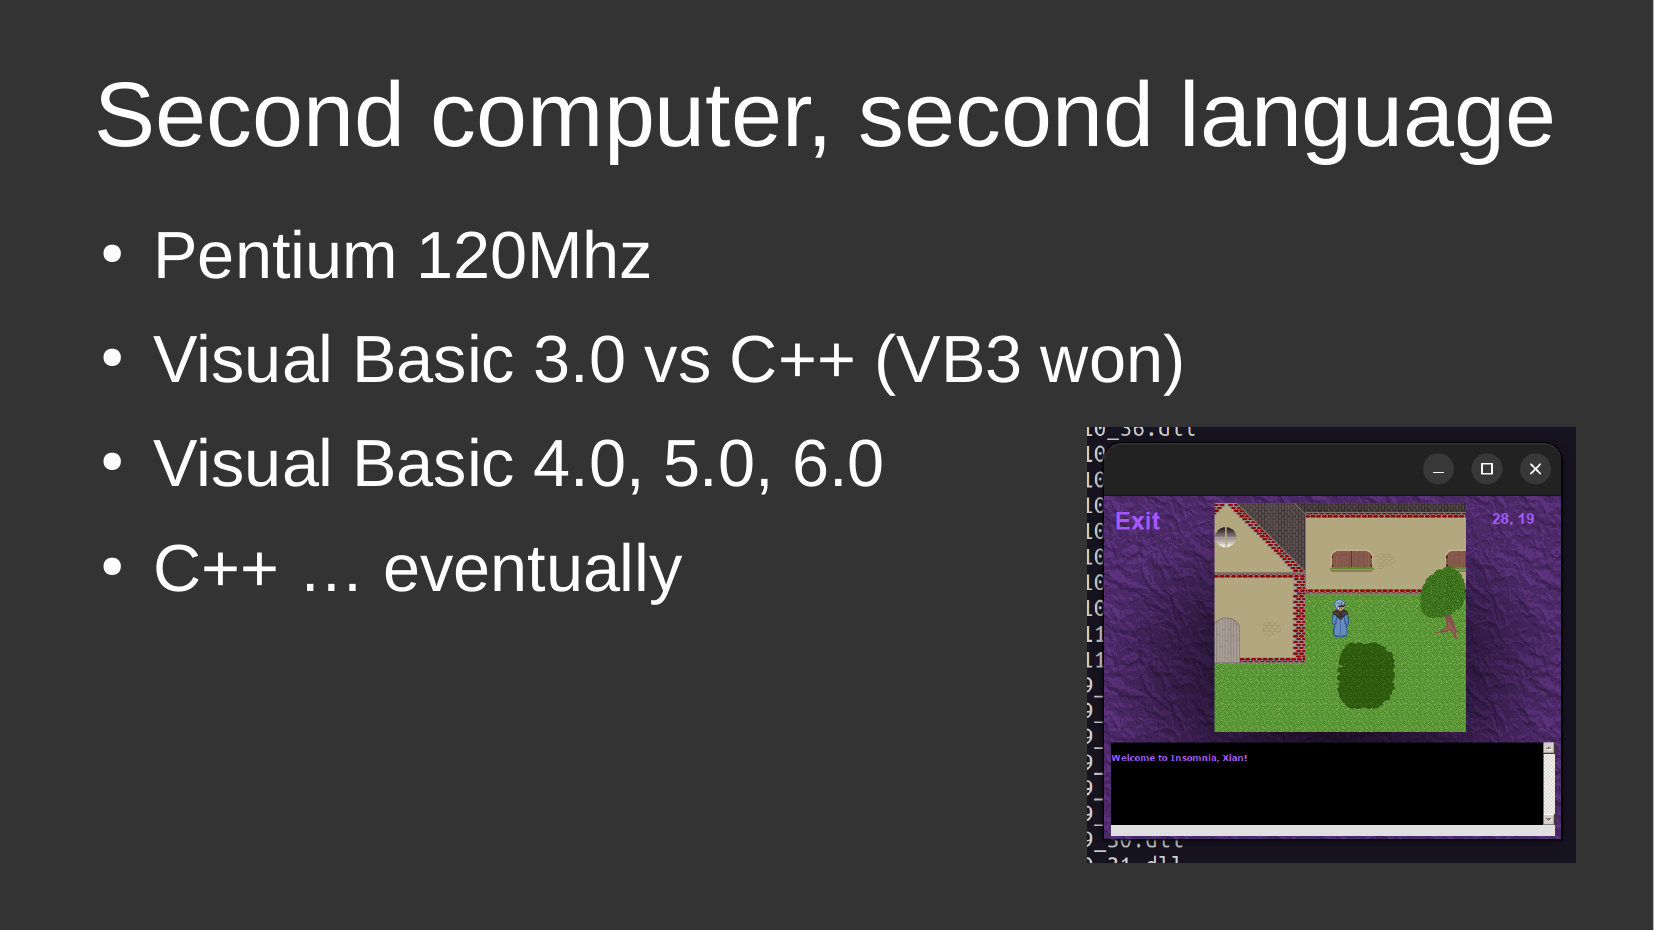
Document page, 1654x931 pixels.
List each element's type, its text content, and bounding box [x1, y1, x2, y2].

picture [1087, 427, 1576, 863]
list Pentium 120Mhz Visual Basic 3.0 vs C++ (VB3 won) Visual Basic 4.0, 5.0, 6.0 C++ … eventually [82, 217, 1571, 758]
title Second computer, second language [82, 37, 1571, 193]
